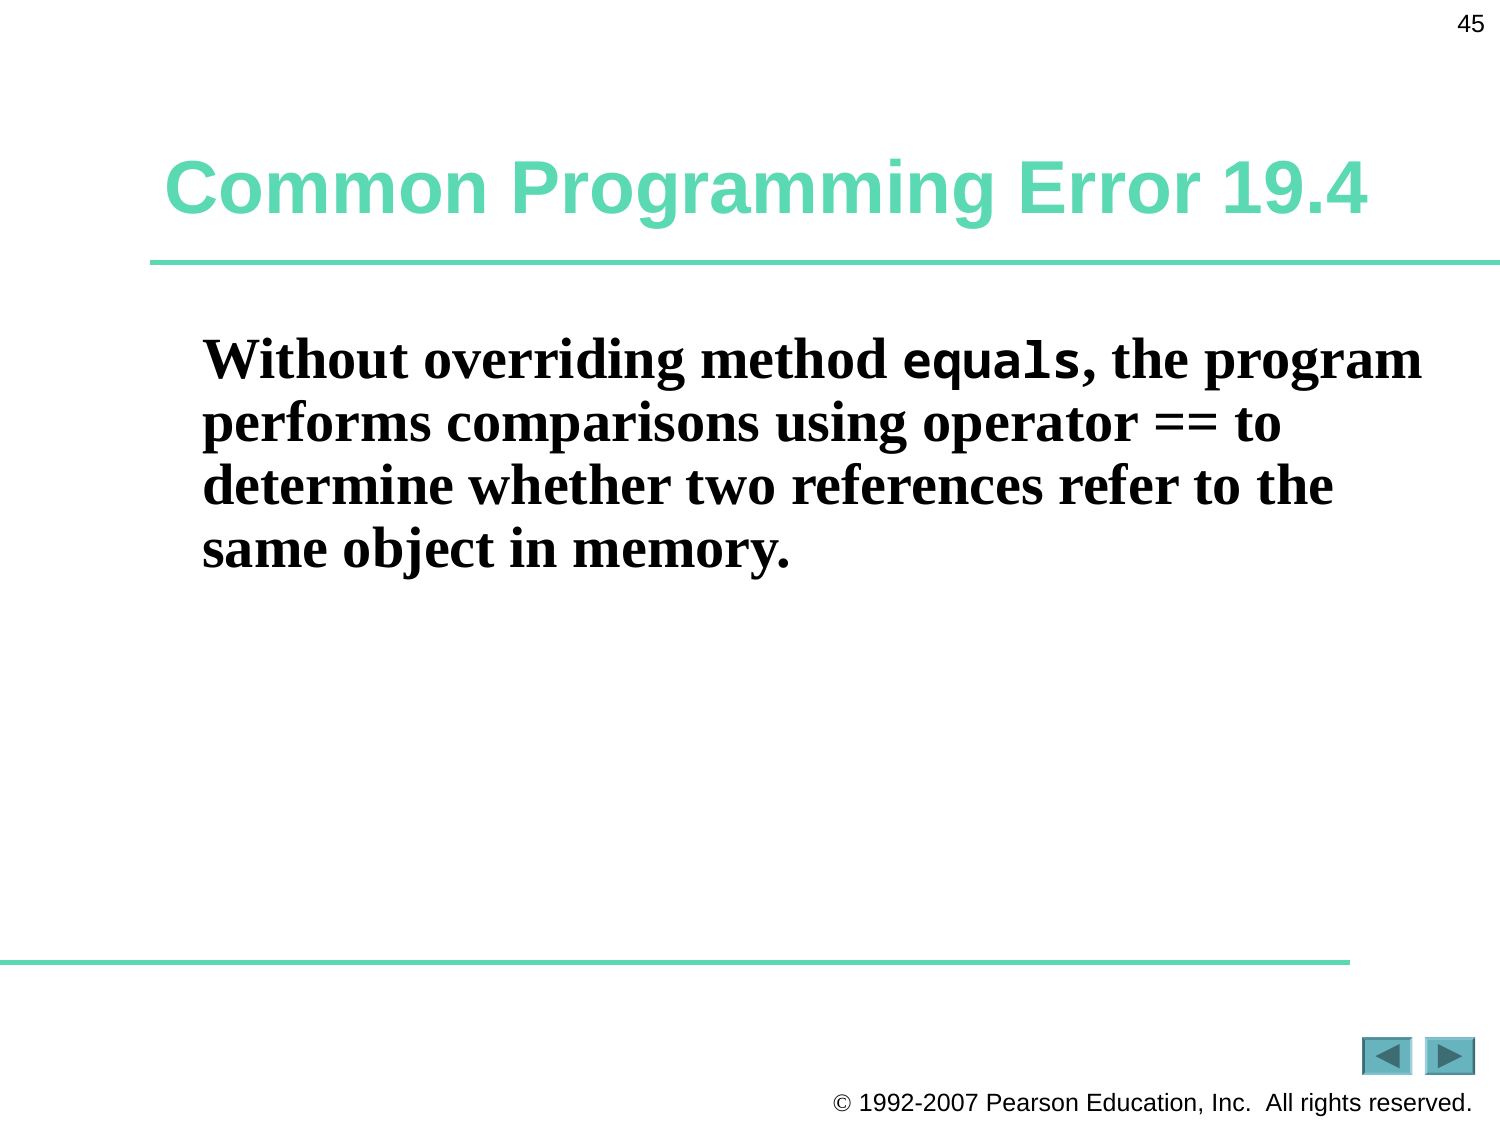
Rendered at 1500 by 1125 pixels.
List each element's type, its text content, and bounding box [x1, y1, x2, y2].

text_box <number> [1149, 0, 1500, 79]
title Common Programming Error 19.4 [149, 112, 1425, 263]
list Without overriding method equals, the program performs comparisons using operator == to determine whether two references refer to the same object in memory. [187, 320, 1463, 588]
